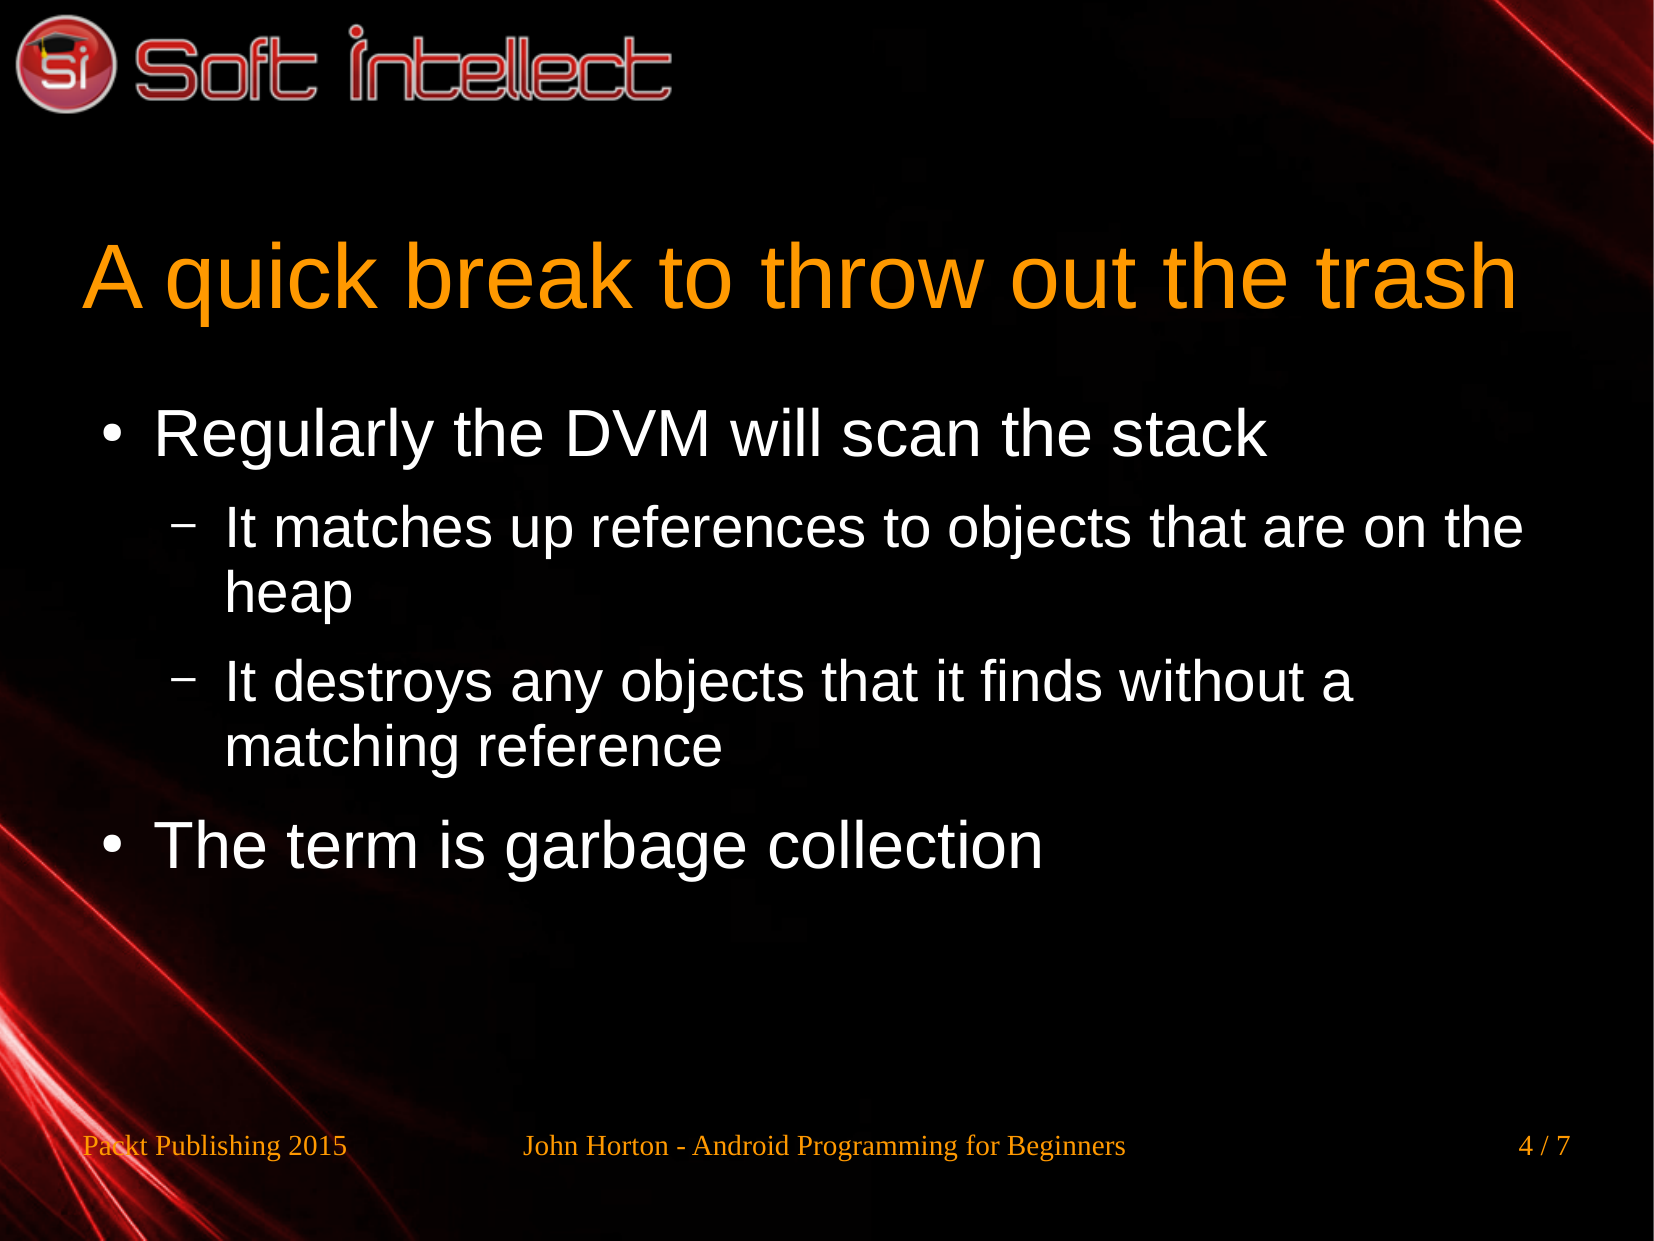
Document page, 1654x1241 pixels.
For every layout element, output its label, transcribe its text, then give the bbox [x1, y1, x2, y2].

title A quick break to throw out the trash [82, 173, 1571, 381]
list Regularly the DVM will scan the stack It matches up references to objects that are on the heap It destroys any objects that it finds without a matching reference The term is garbage collection [82, 396, 1571, 1116]
picture [0, 0, 1654, 1241]
